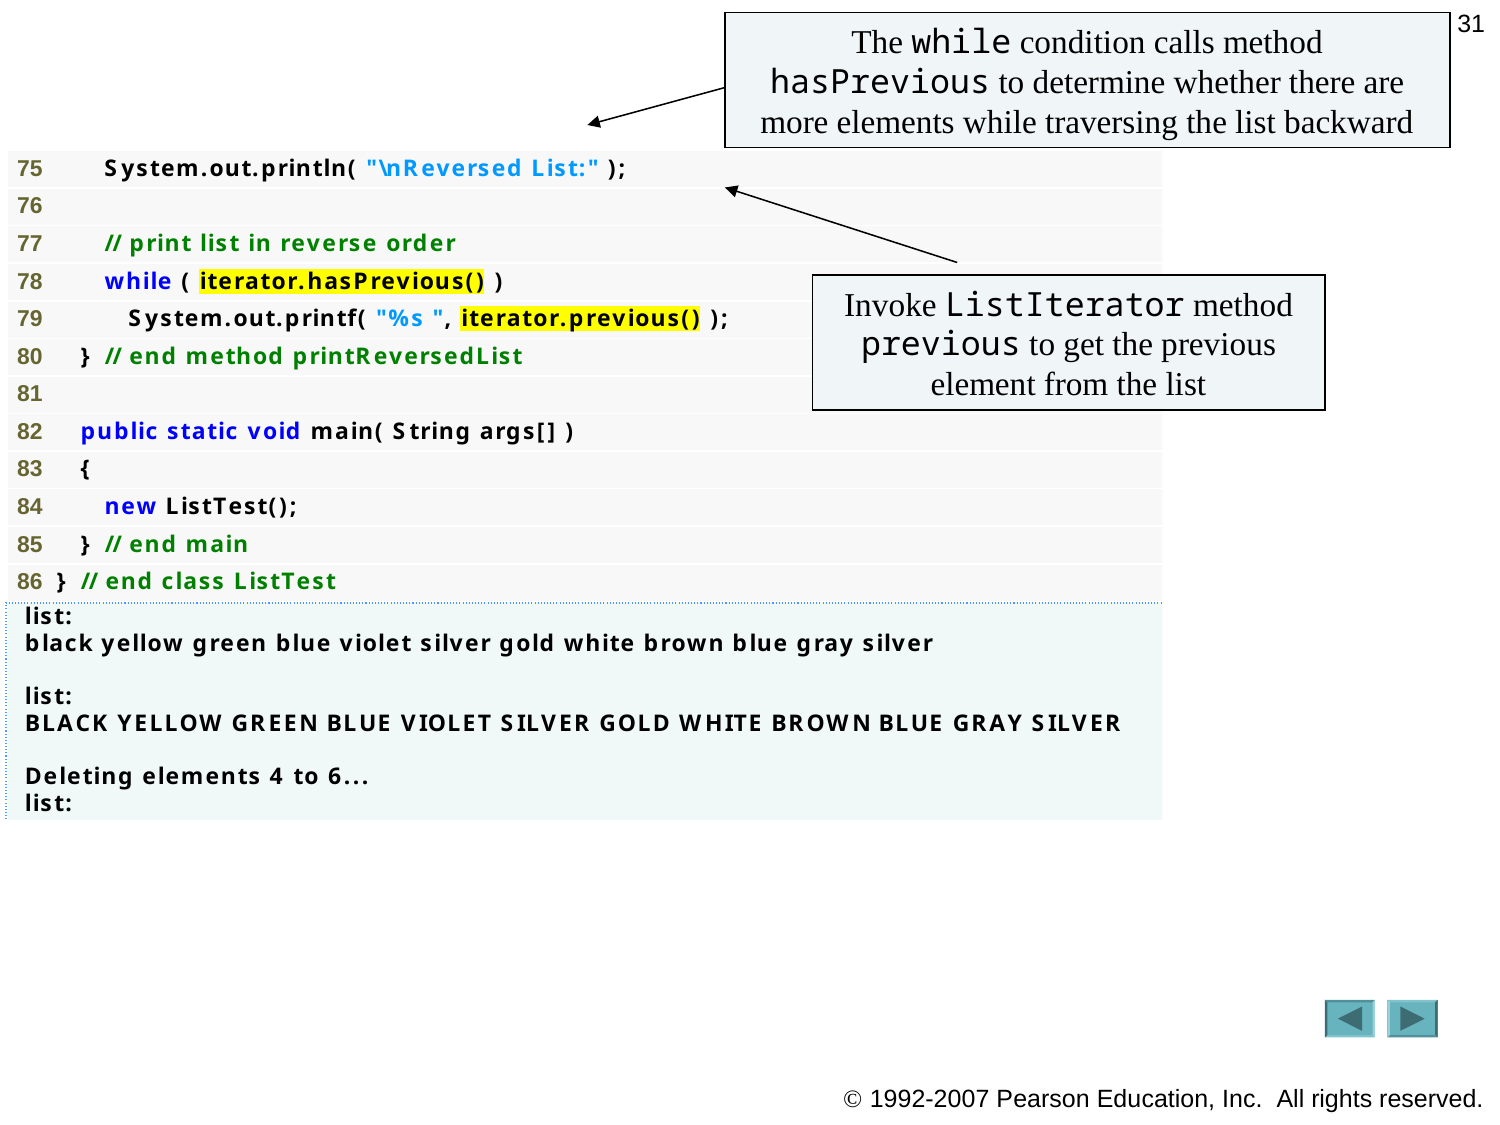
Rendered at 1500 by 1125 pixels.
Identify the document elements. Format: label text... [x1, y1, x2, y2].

text_box <number> [1149, 0, 1500, 79]
text_box The while condition calls method hasPrevious to determine whether there are more elements while traversing the list backward [725, 12, 1451, 148]
text_box Invoke ListIterator method previous to get the previous element from the list [812, 274, 1326, 411]
chart [0, 1, 1163, 820]
